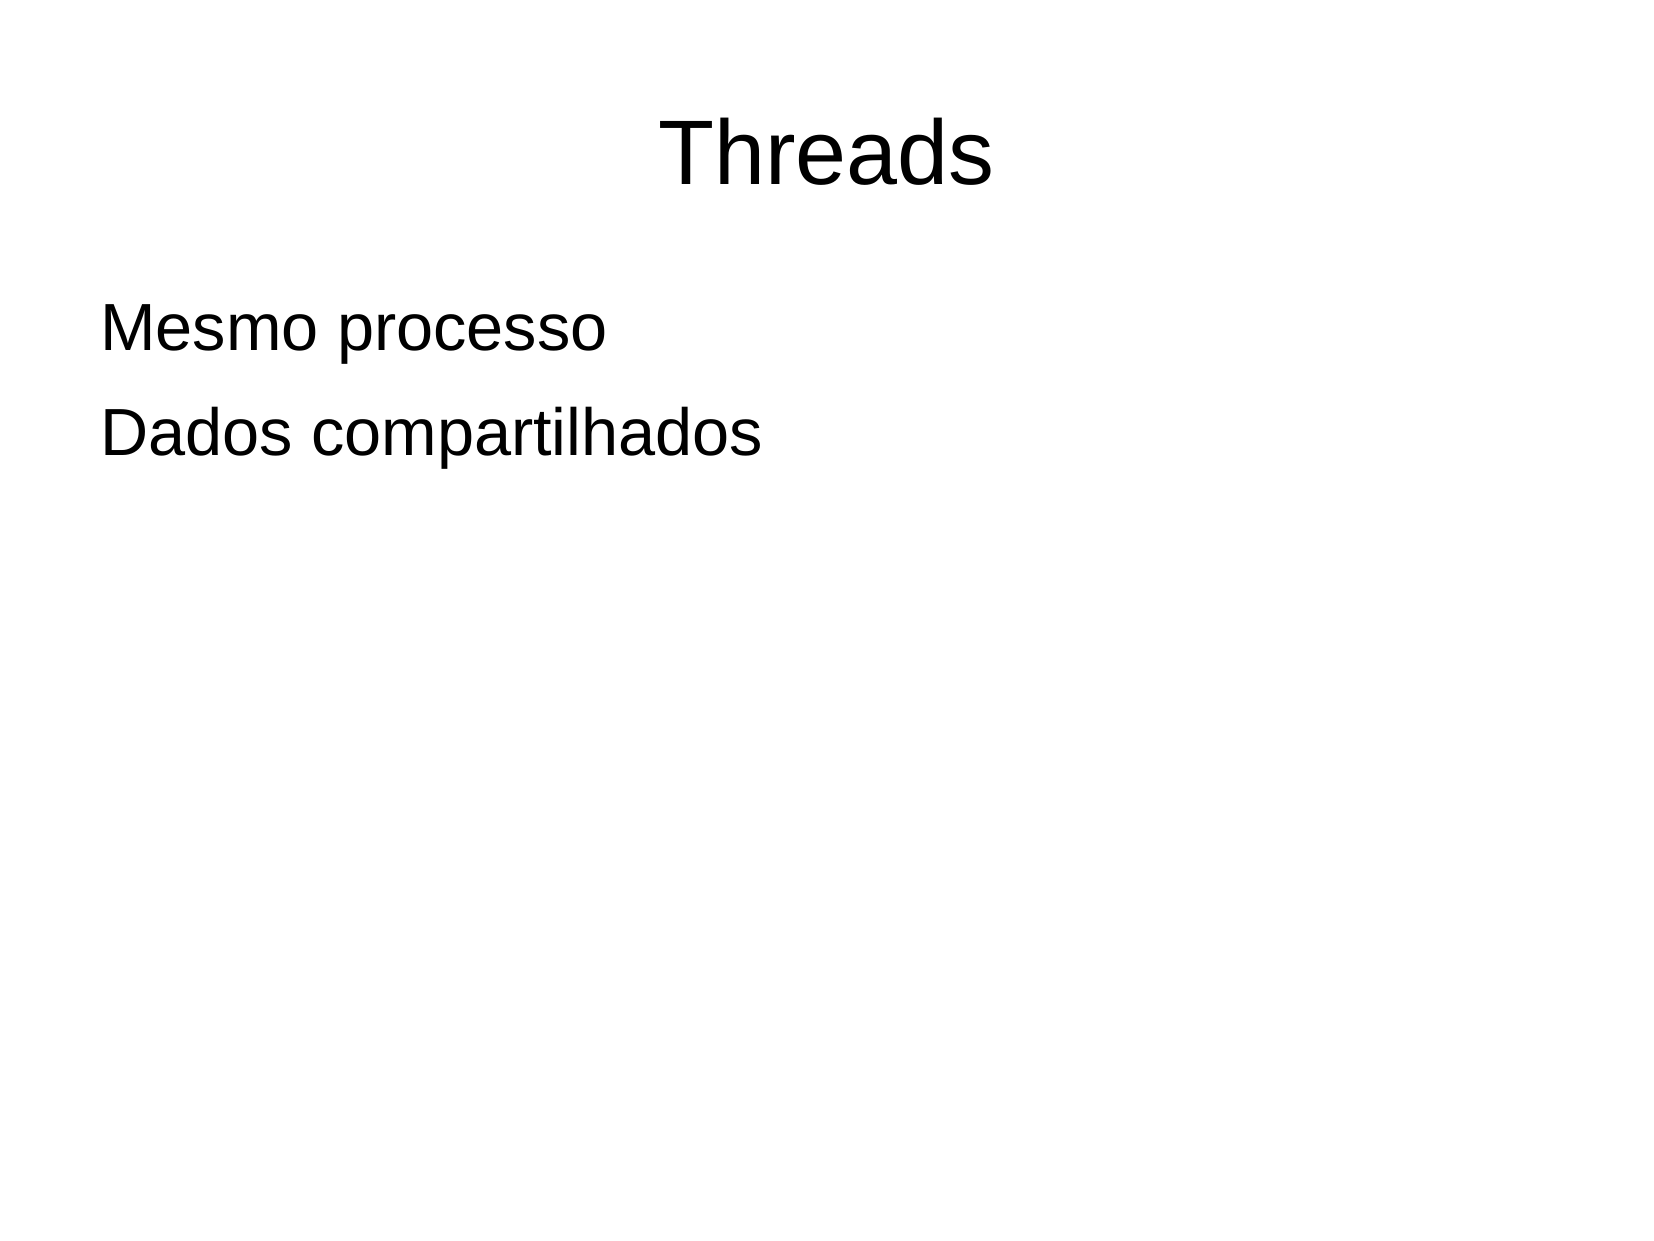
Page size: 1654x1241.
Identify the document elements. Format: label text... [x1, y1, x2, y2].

title Threads [82, 49, 1571, 257]
list Mesmo processo Dados compartilhados [82, 290, 1571, 1094]
